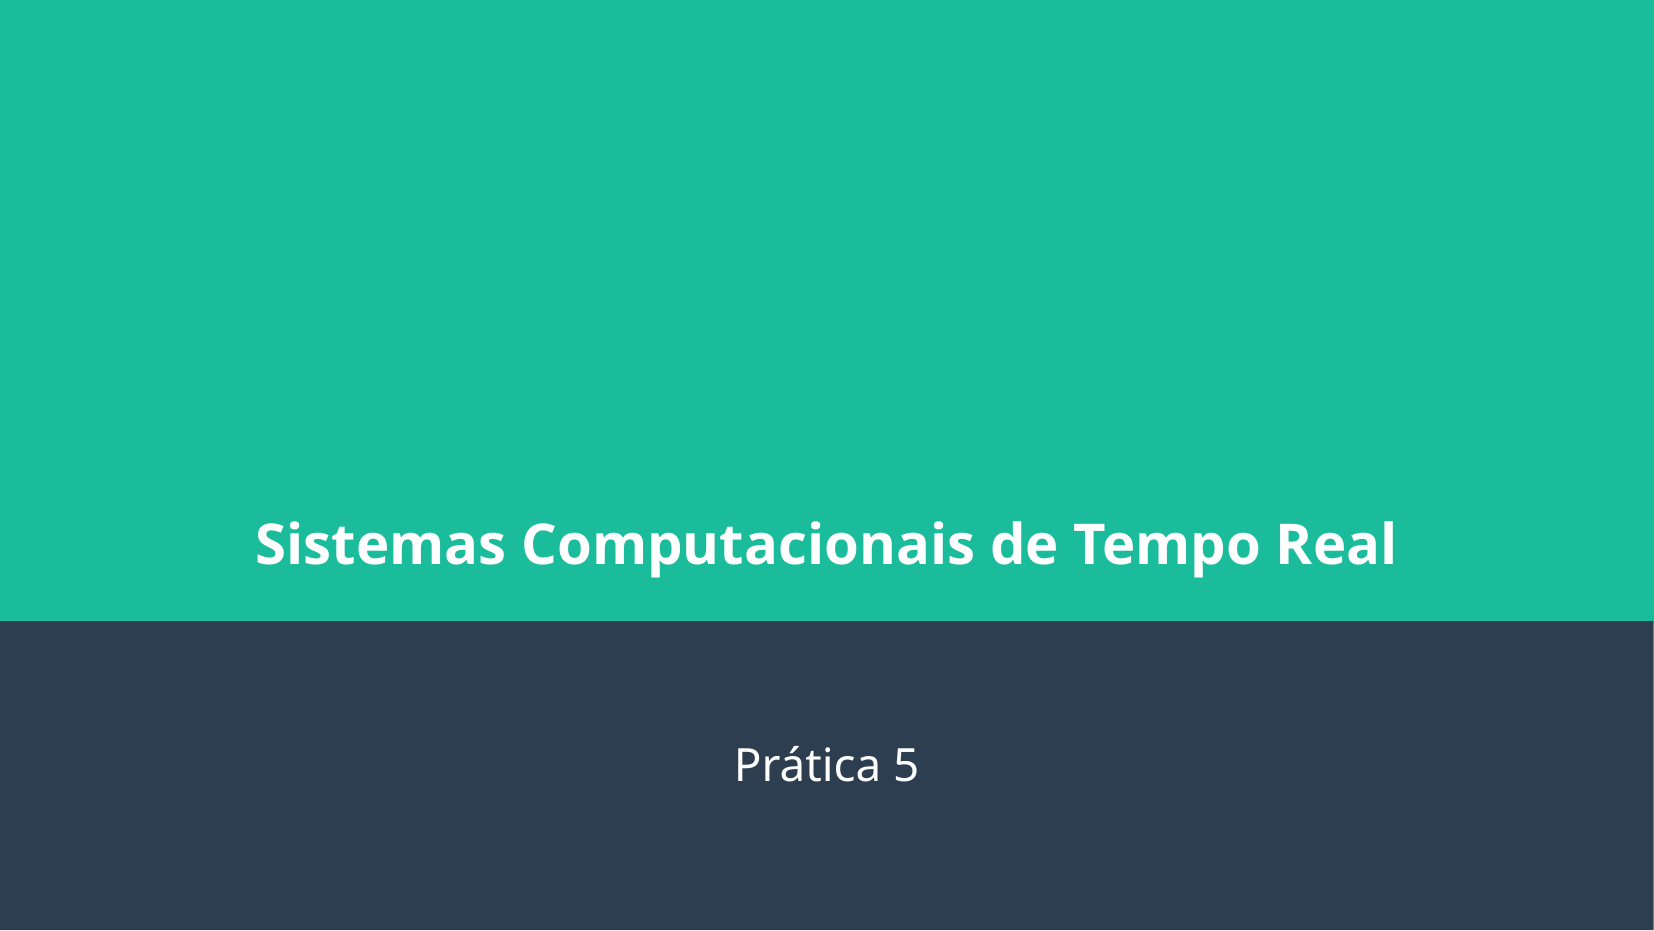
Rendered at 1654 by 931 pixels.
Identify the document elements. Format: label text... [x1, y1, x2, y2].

title Sistemas Computacionais de Tempo Real [59, 465, 1595, 583]
subtitle Prática 5 [59, 642, 1595, 886]
